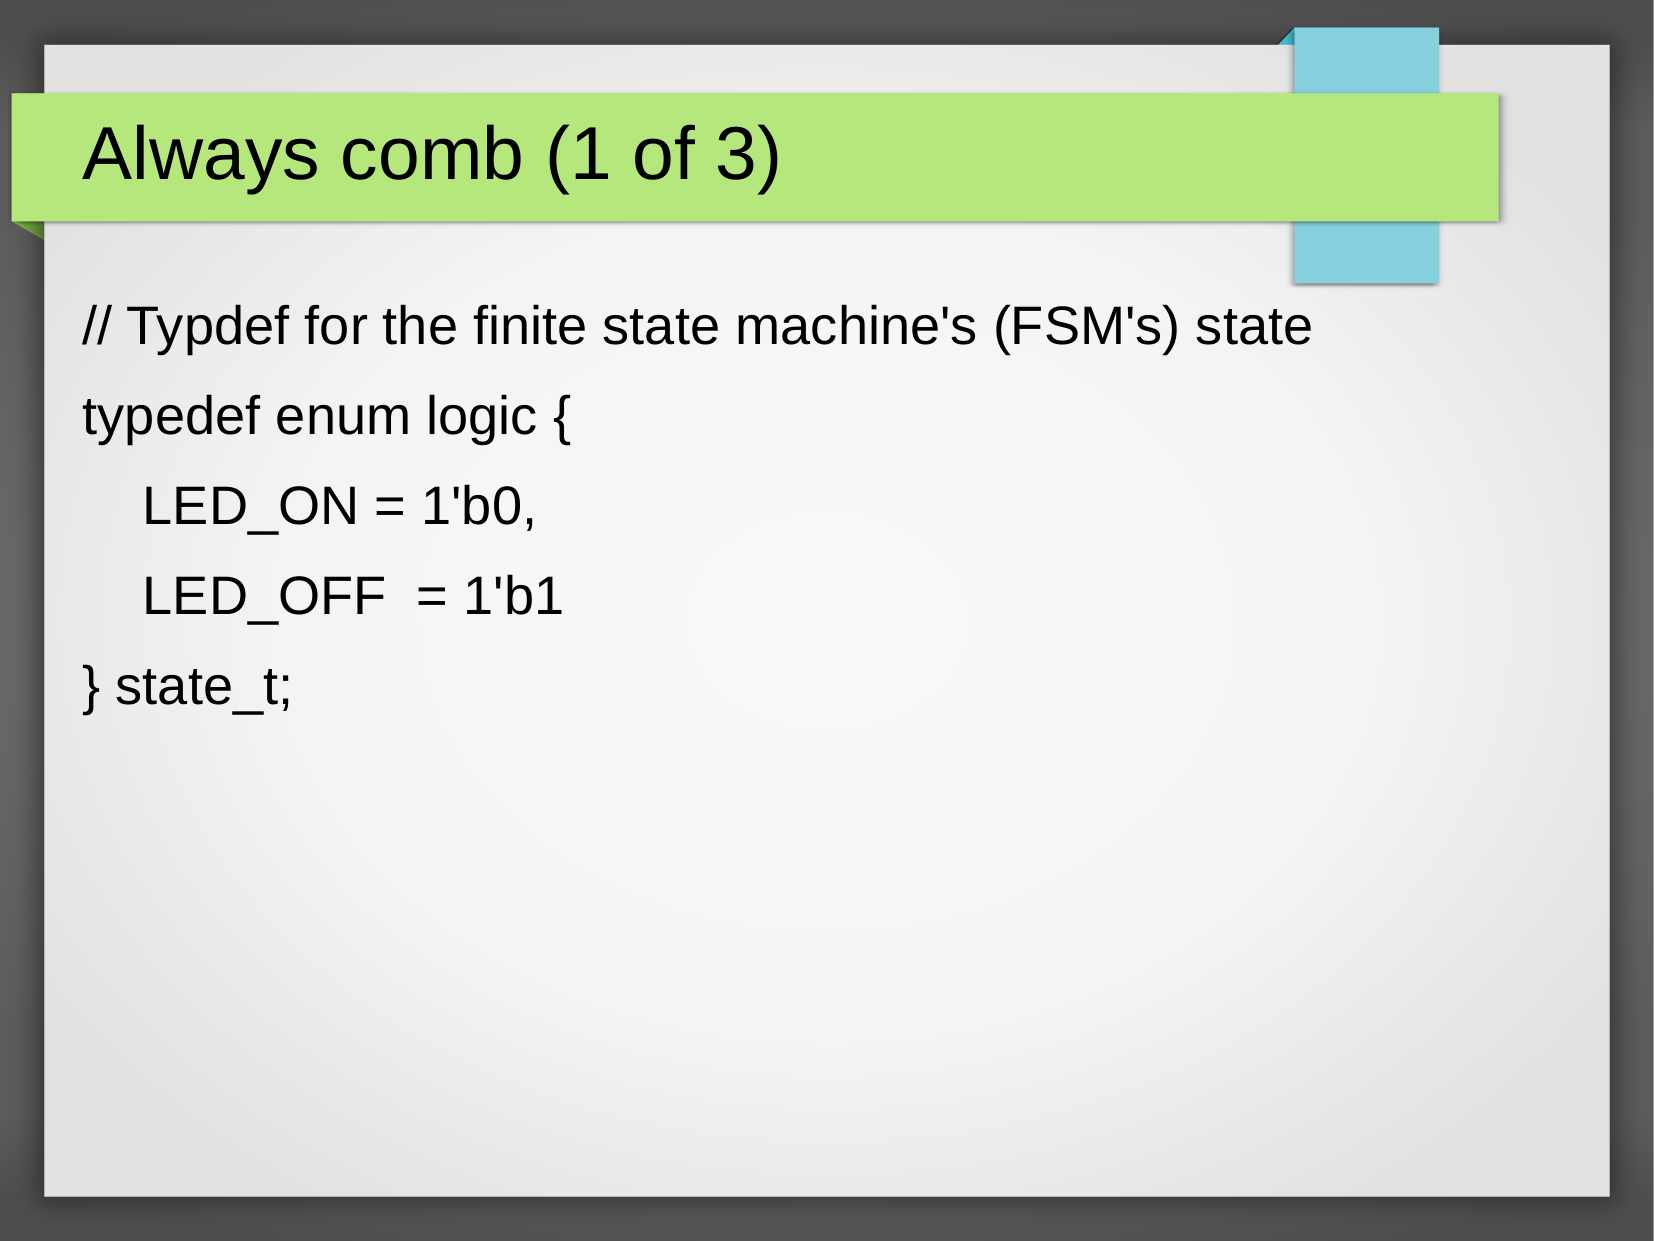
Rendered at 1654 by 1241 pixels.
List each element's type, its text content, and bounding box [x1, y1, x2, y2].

picture [0, 0, 1654, 1241]
title Always comb (1 of 3) [82, 94, 1264, 213]
list // Typdef for the finite state machine's (FSM's) state typedef enum logic { LED_ON = 1'b0, LED_OFF = 1'b1 } state_t; [82, 295, 1571, 1015]
